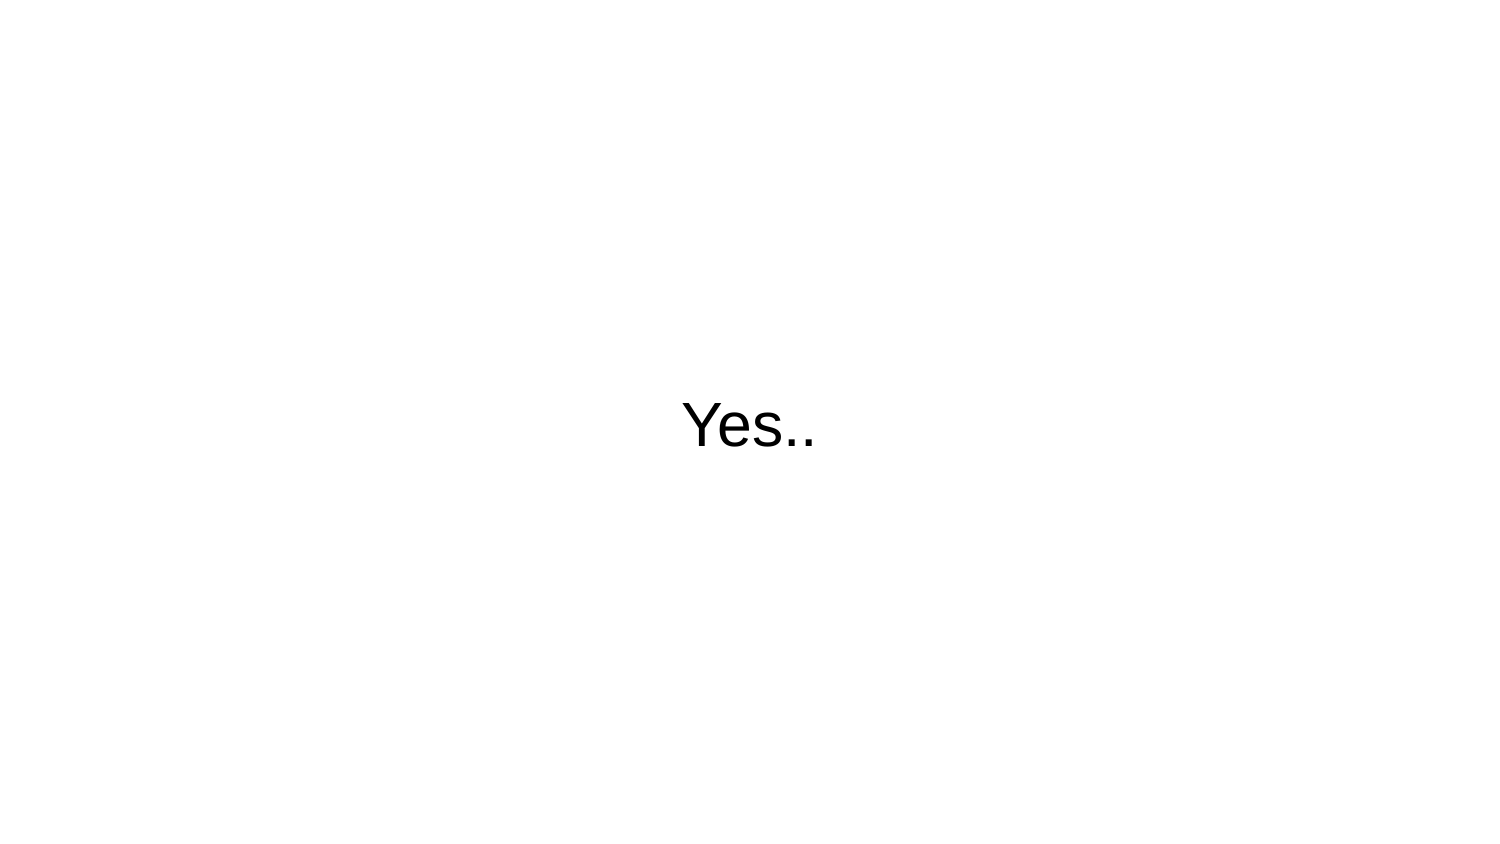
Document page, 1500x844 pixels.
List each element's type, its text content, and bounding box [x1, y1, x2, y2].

text_box Yes.. [111, 263, 1389, 581]
